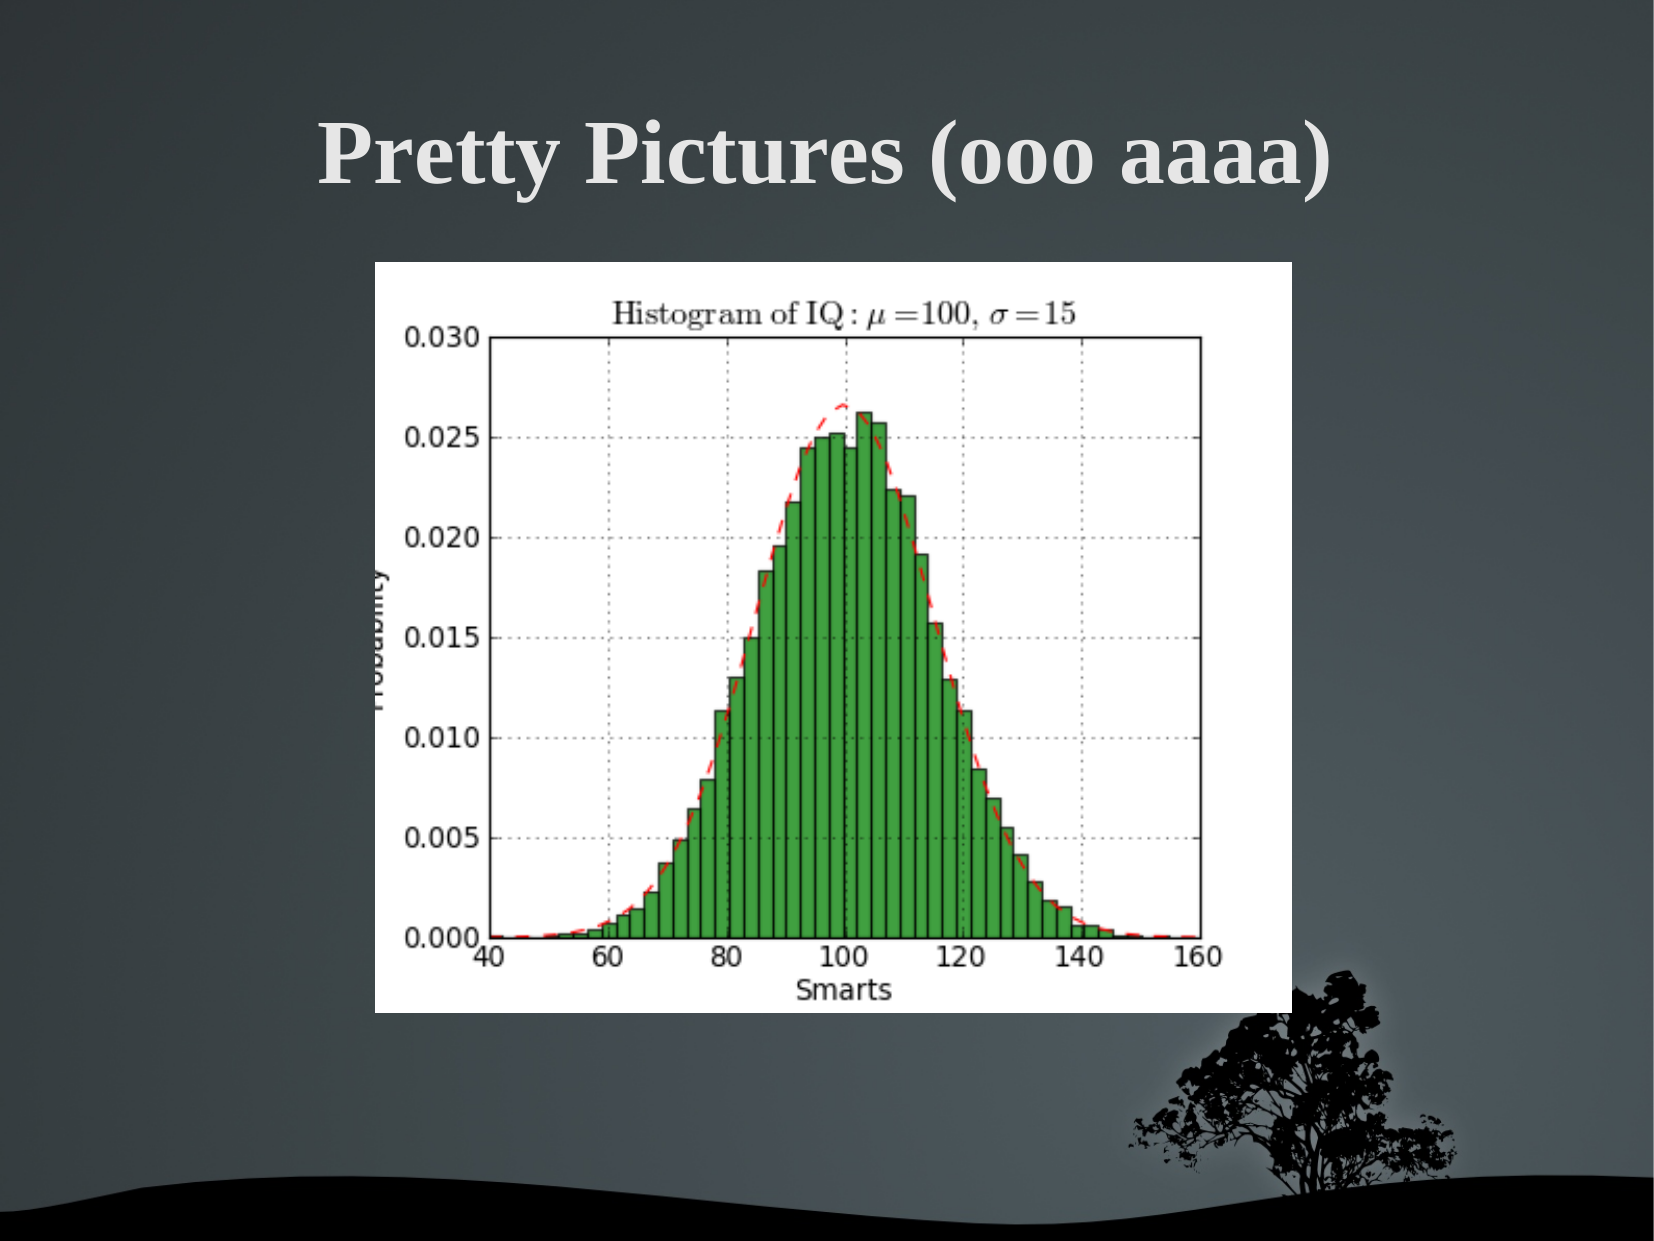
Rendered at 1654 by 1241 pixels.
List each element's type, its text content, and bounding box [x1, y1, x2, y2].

picture [0, 0, 1654, 1241]
title Pretty Pictures (ooo aaaa) [82, 56, 1571, 250]
